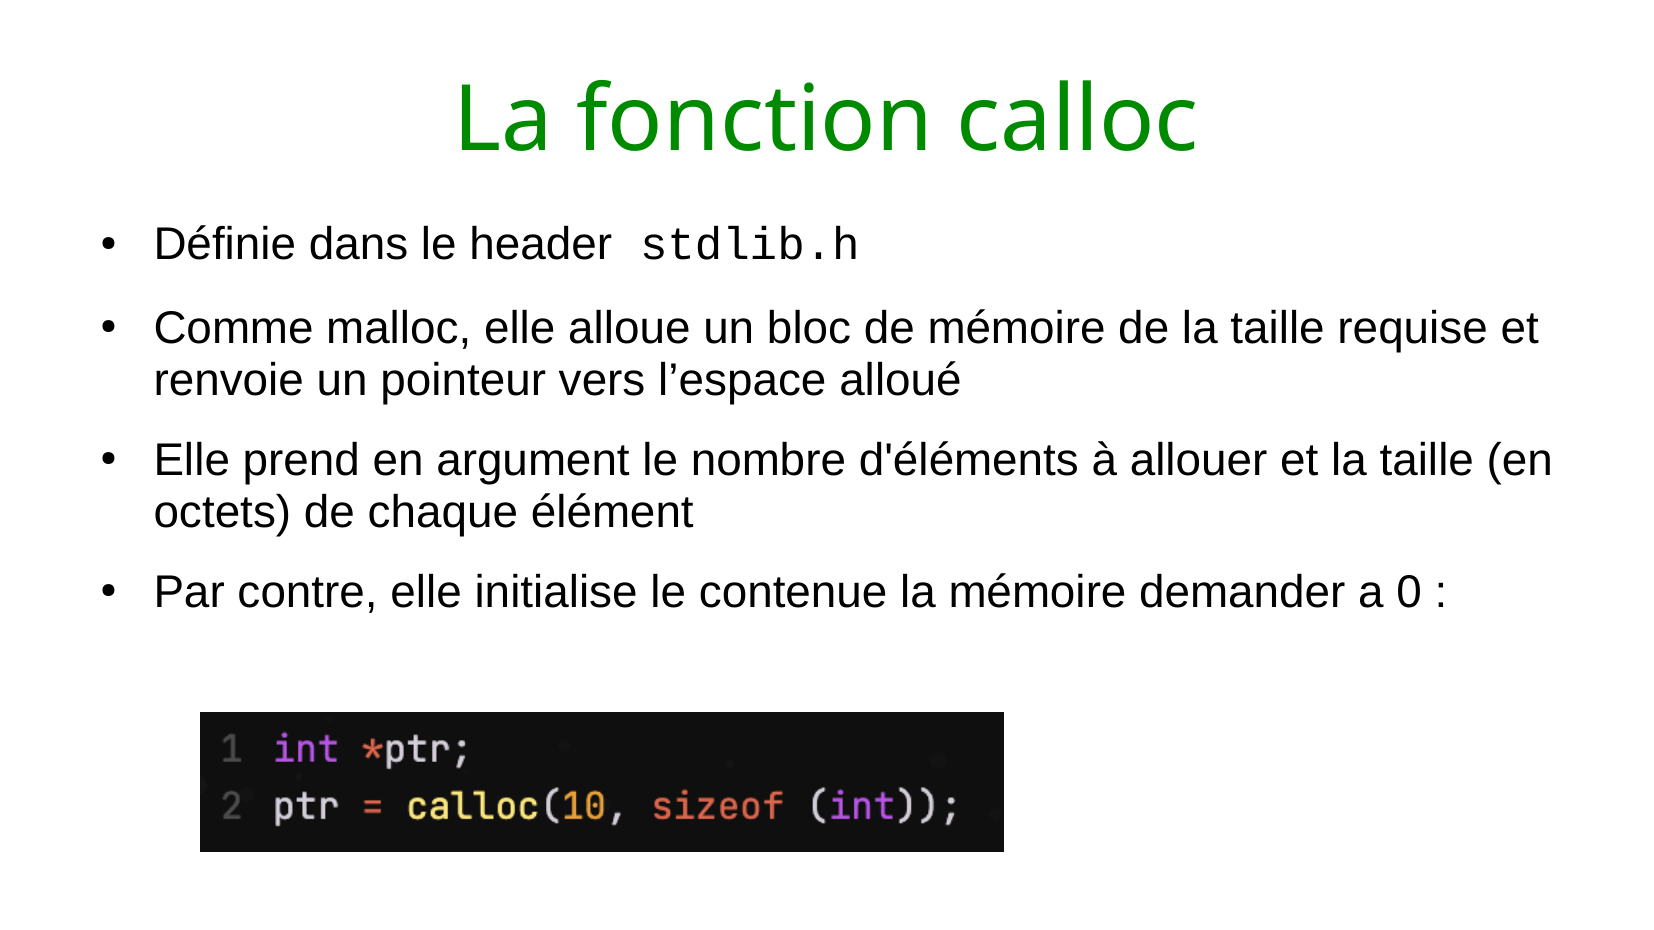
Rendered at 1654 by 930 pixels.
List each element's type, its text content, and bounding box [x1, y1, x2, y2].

picture [200, 712, 1004, 852]
list Définie dans le header stdlib.h Comme malloc, elle alloue un bloc de mémoire de la taille requise et renvoie un pointeur vers l’espace alloué Elle prend en argument le nombre d'éléments à allouer et la taille (en octets) de chaque élément Par contre, elle initialise le contenue la mémoire demander a 0 : [82, 217, 1571, 757]
title La fonction calloc [82, 37, 1571, 193]
